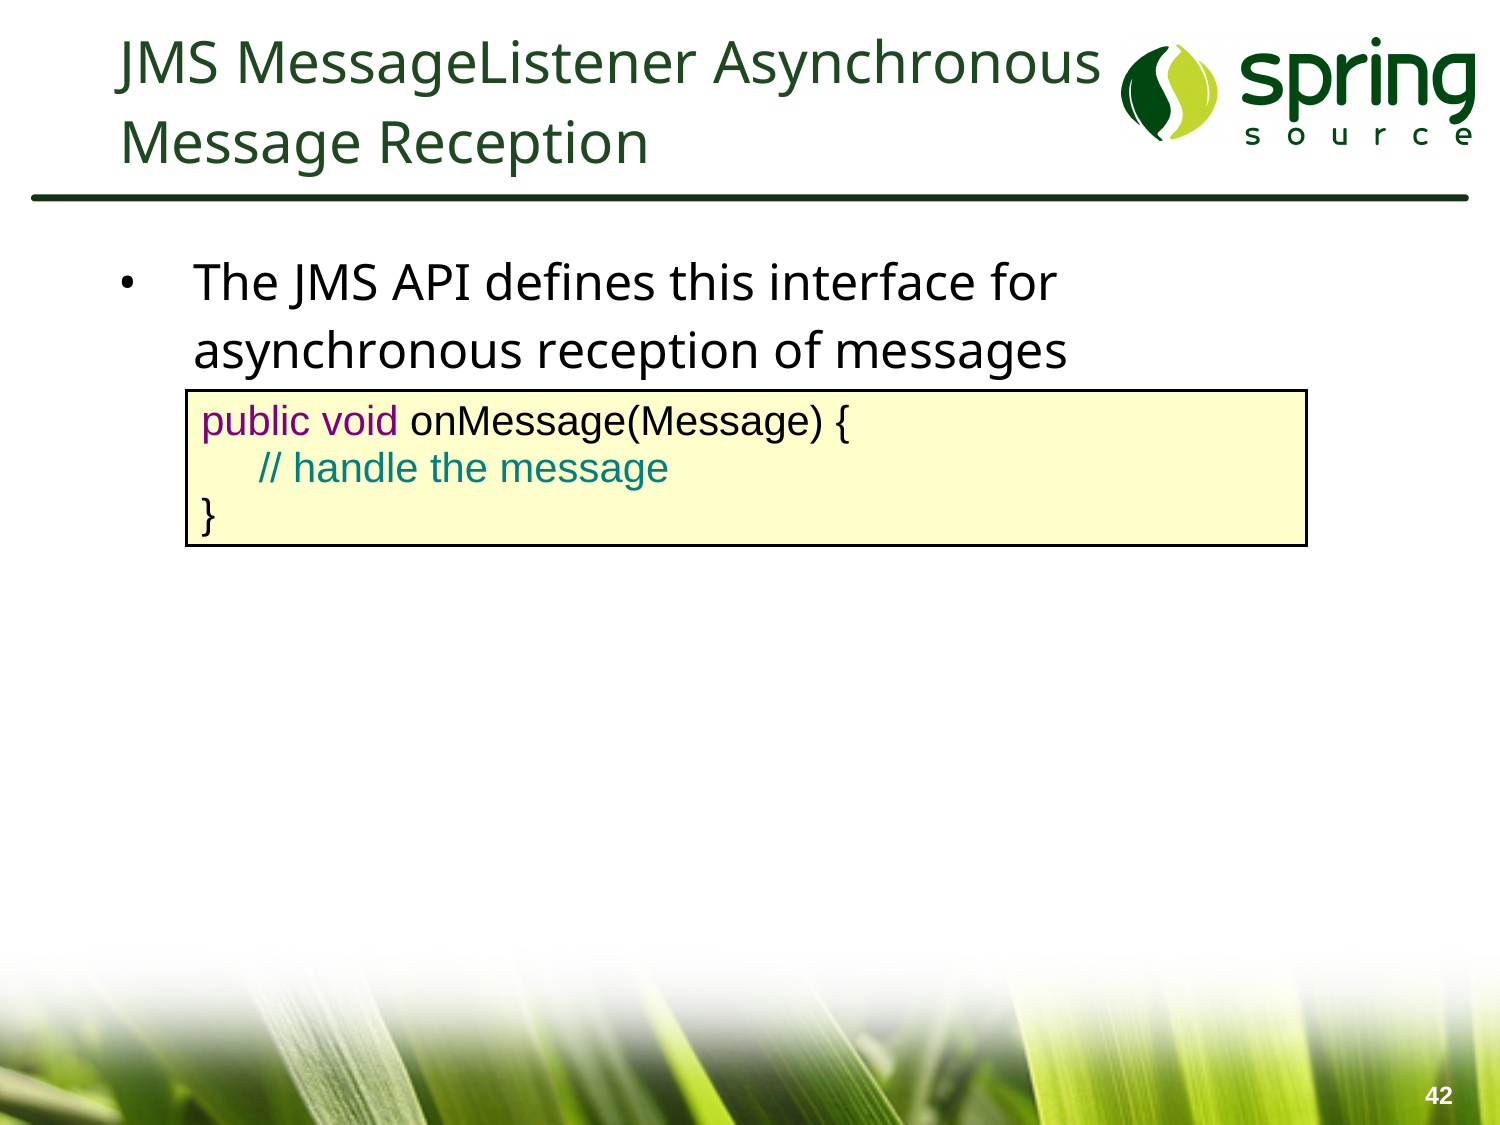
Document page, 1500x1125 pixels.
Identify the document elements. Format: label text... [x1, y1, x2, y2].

picture [0, 944, 1500, 1125]
picture [1137, 37, 1475, 145]
title JMS MessageListener Asynchronous Message Reception [104, 14, 1137, 177]
text_box public void onMessage(Message) { // handle the message } [186, 390, 1307, 546]
list The JMS API defines this interface for asynchronous reception of messages [103, 239, 1394, 903]
